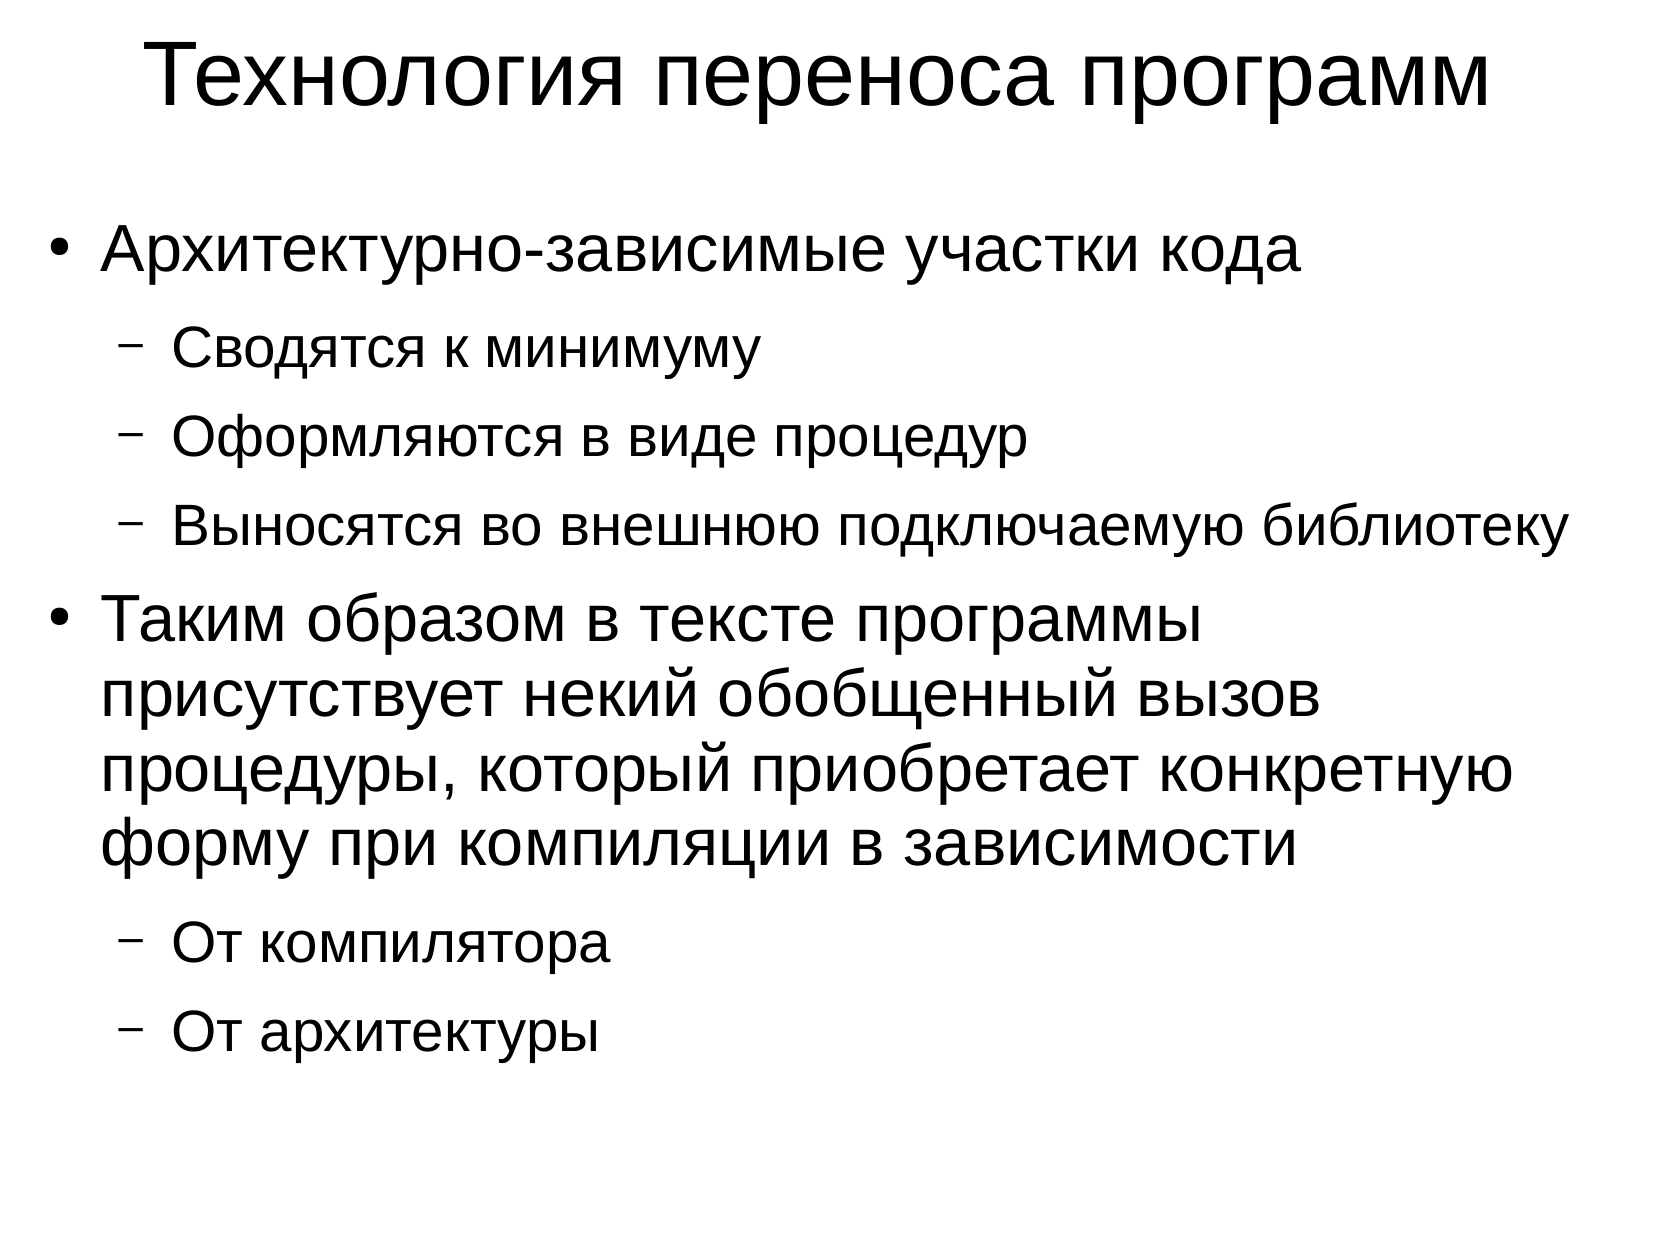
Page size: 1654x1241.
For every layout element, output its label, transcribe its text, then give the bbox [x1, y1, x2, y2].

title Технология переноса программ [86, 0, 1576, 178]
list Архитектурно-зависимые участки кода Сводятся к минимуму Оформляются в виде процедур Выносятся во внешнюю подключаемую библиотеку Таким образом в тексте программы присутствует некий обобщенный вызов процедуры, который приобретает конкретную форму при компиляции в зависимости От компилятора От архитектуры [30, 210, 1621, 1201]
